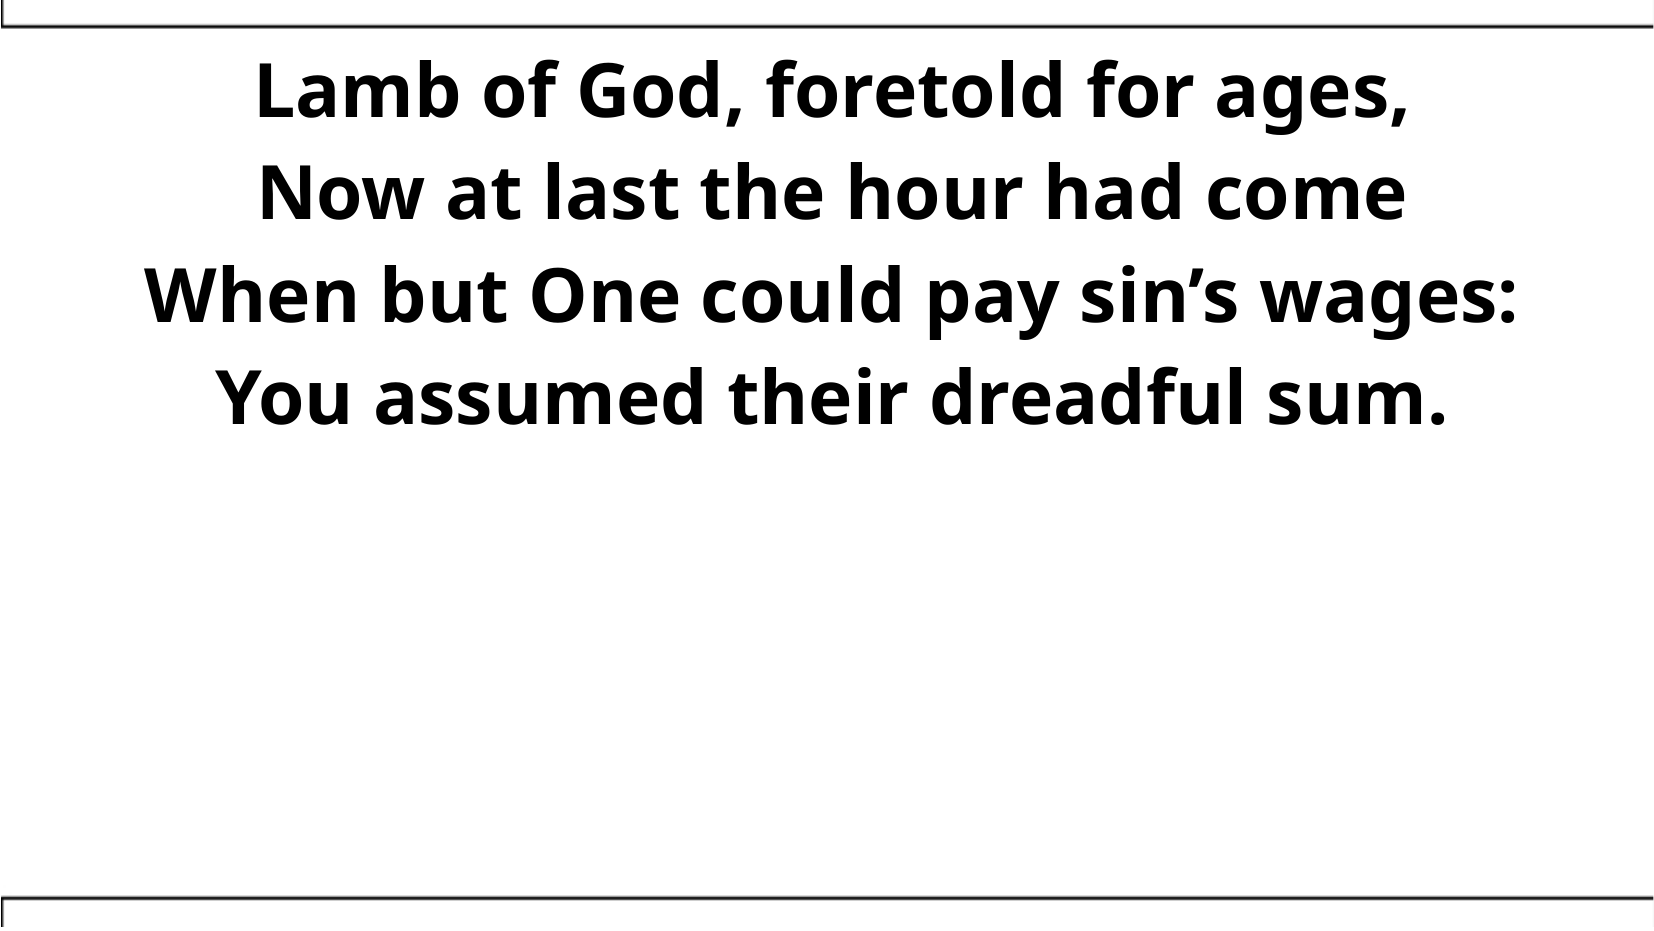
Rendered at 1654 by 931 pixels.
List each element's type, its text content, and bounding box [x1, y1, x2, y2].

text_box Lamb of God, foretold for ages, Now at last the hour had come When but One could pay sin’s wages: You assumed their dreadful sum. [60, 30, 1606, 466]
picture [1, 0, 1654, 927]
